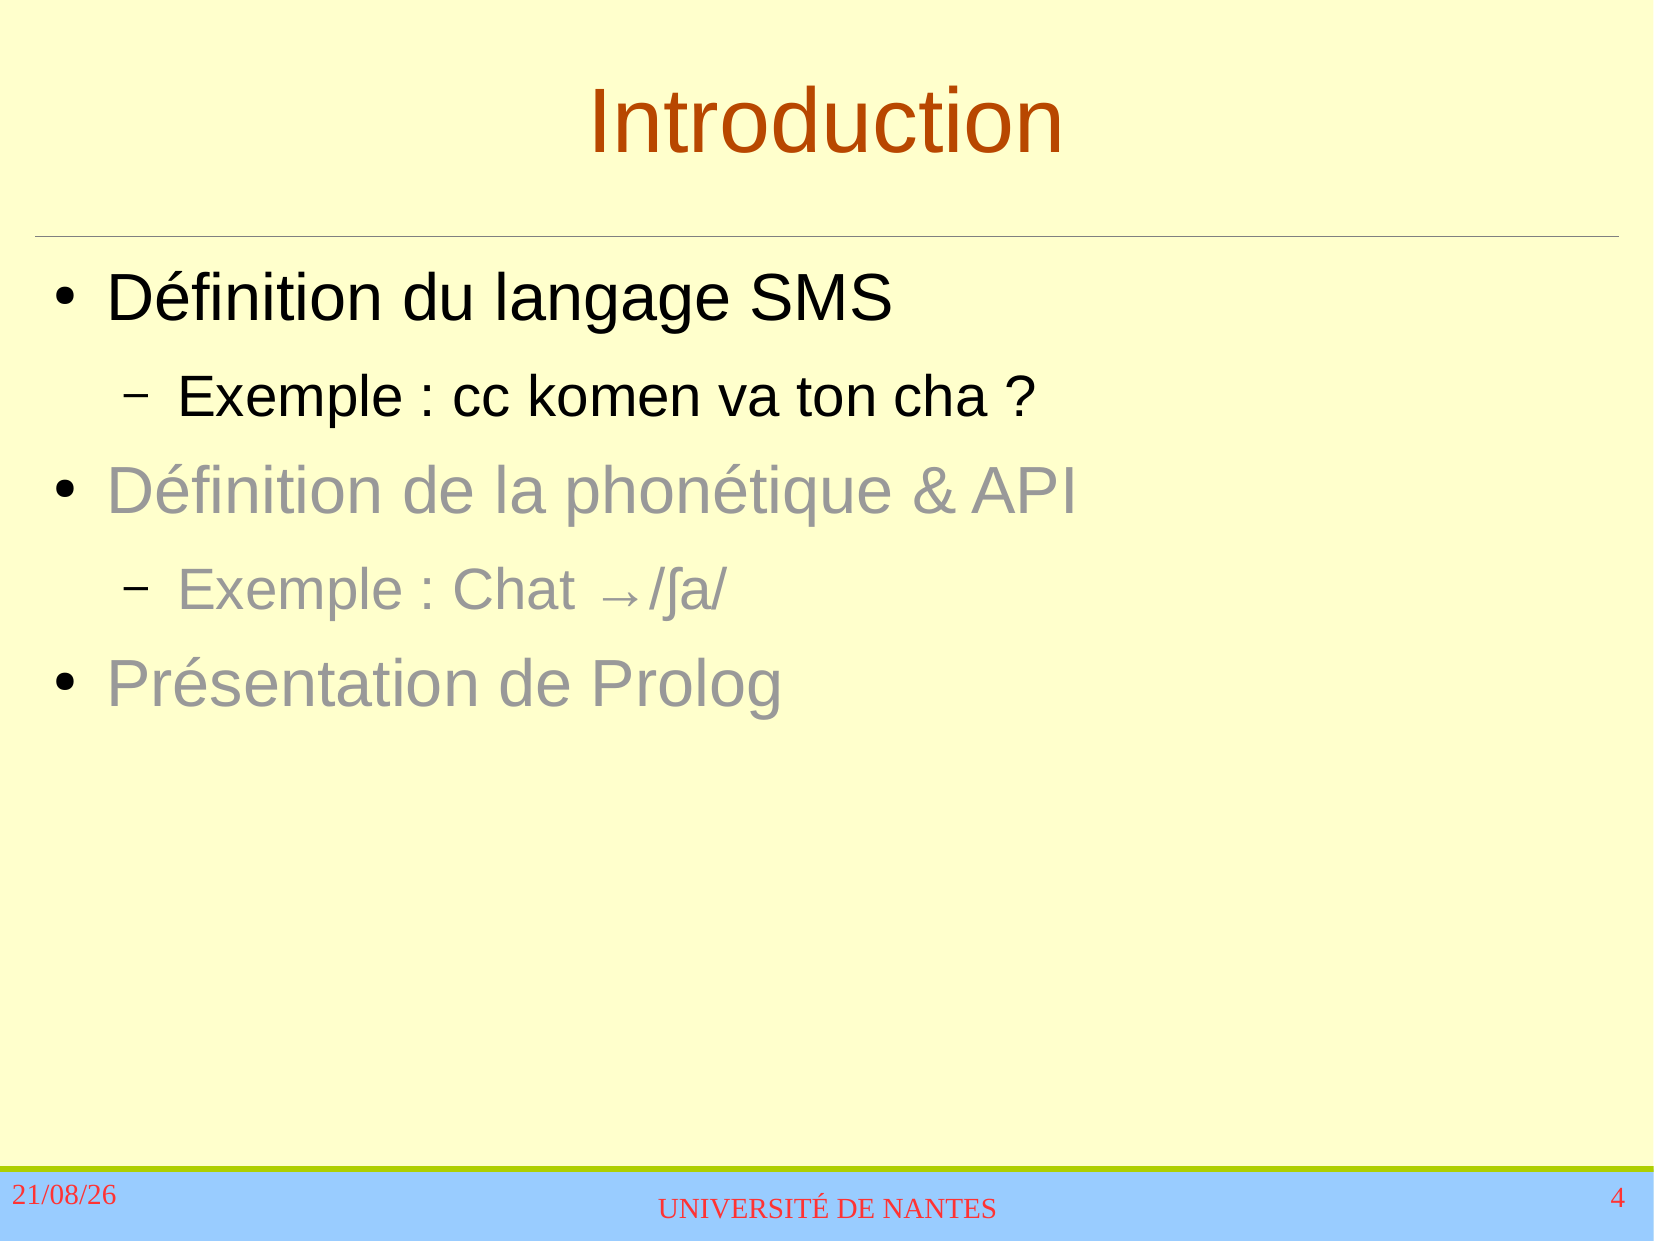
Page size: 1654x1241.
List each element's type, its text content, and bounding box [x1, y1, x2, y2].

list Définition du langage SMS Exemple : cc komen va ton cha ? Définition de la phonétique & API Exemple : Chat →/ʃa/ Présentation de Prolog [35, 259, 1619, 1134]
title Introduction [23, 17, 1630, 225]
